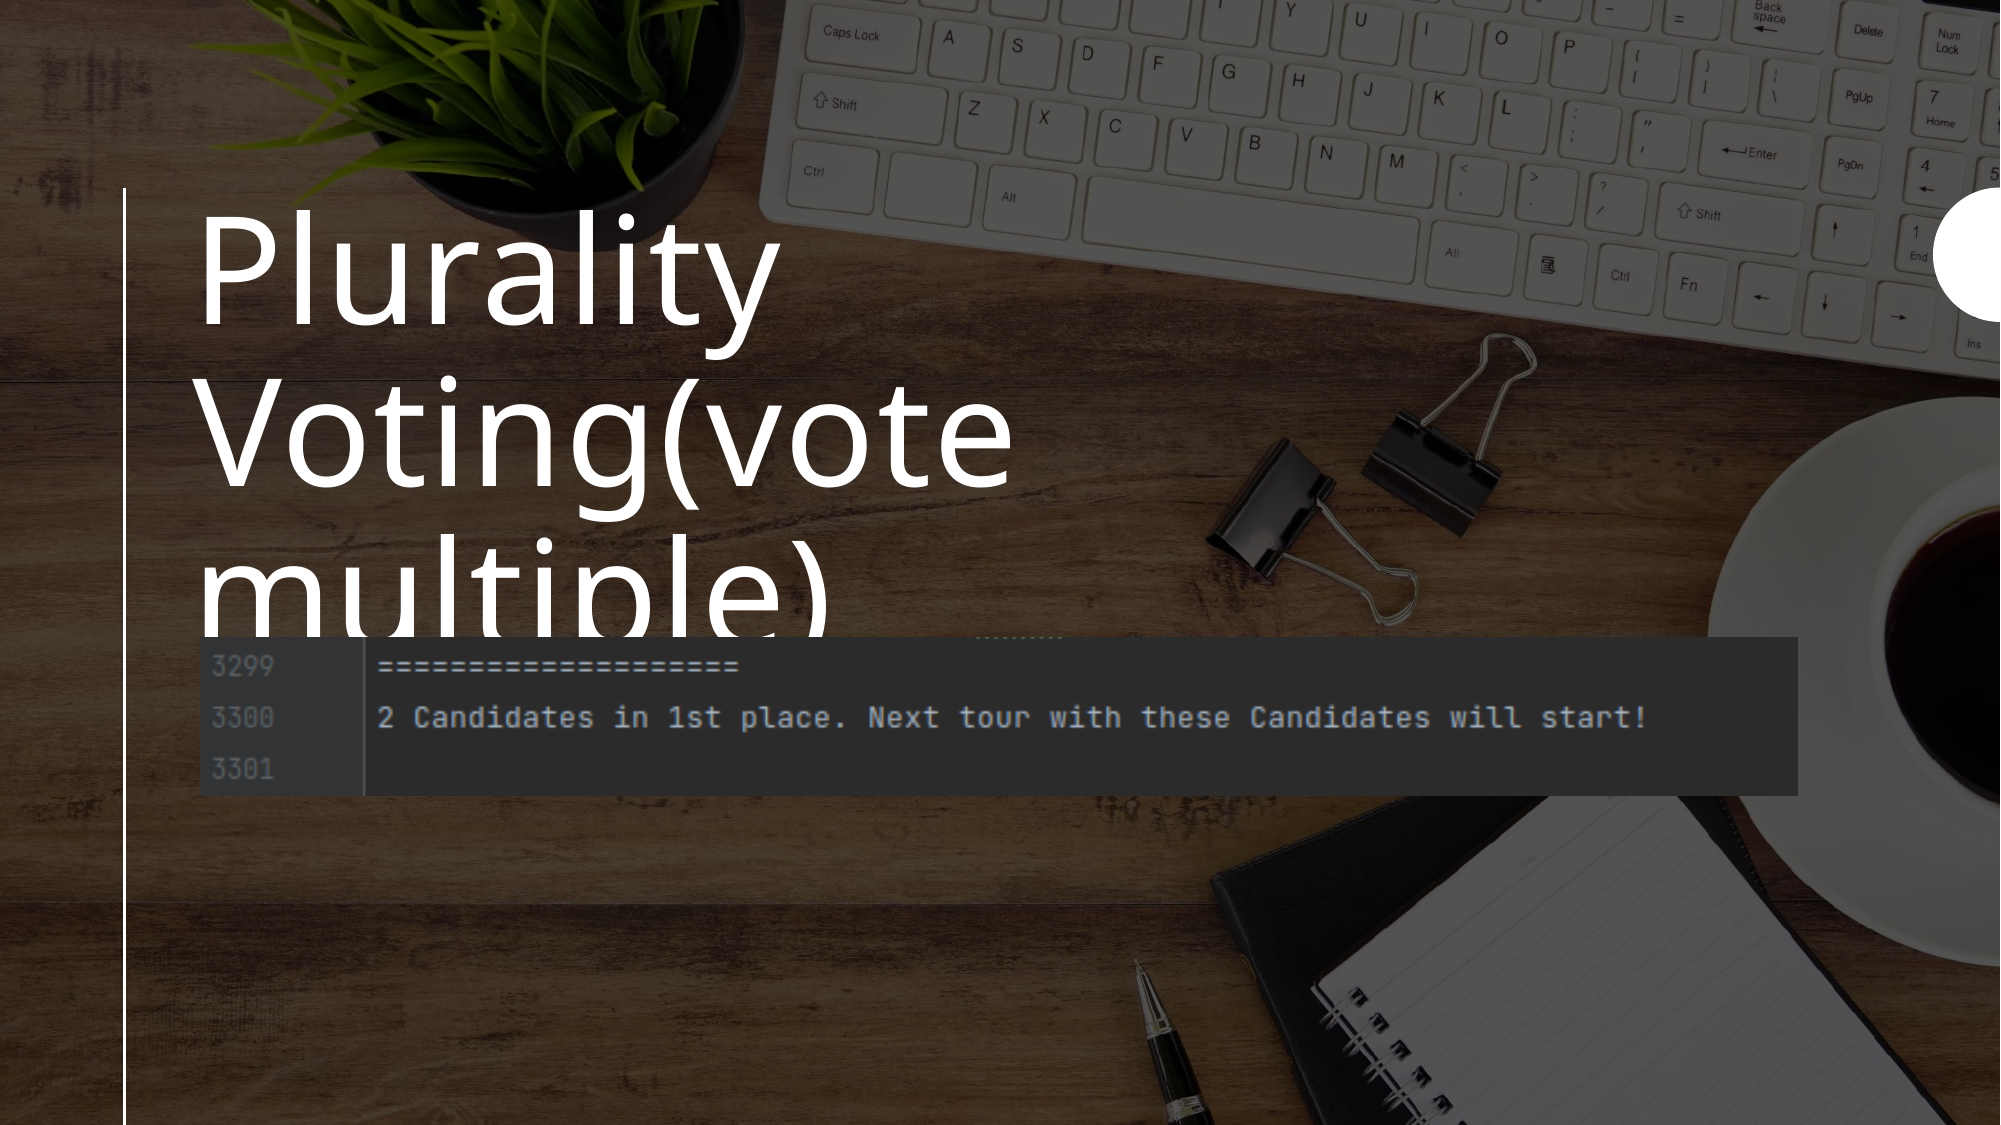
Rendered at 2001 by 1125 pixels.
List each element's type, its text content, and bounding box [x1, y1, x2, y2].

text_box [1932, 187, 2000, 322]
title Plurality Voting(vote multiple) [176, 187, 1662, 770]
picture [0, 0, 2000, 1125]
